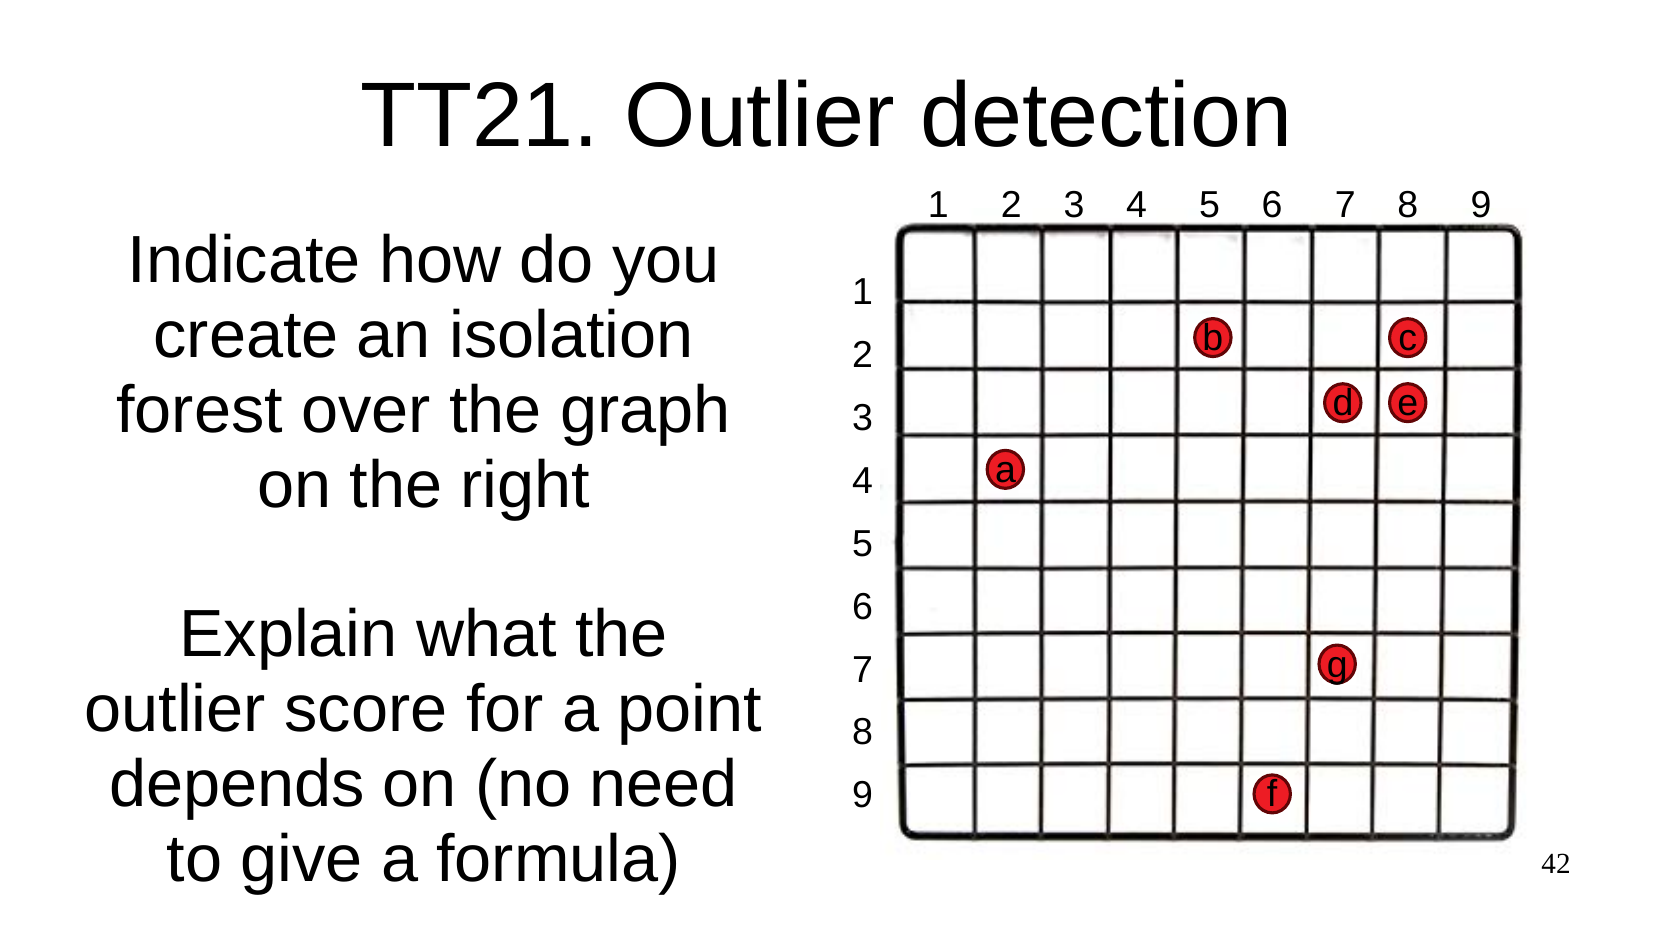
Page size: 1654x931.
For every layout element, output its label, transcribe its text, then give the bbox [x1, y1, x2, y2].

text_box f [1254, 774, 1291, 813]
text_box b [1194, 318, 1232, 357]
text_box g [1318, 645, 1356, 683]
text_box d [1324, 383, 1361, 422]
title TT21. Outlier detection [82, 37, 1571, 193]
text_box a [987, 450, 1024, 489]
text_box c [1389, 318, 1426, 357]
text_box 1 2 3 4 5 6 7 8 9 [913, 175, 1536, 275]
picture [880, 208, 1538, 860]
text_box e [1389, 383, 1426, 422]
subtitle Indicate how do you create an isolation forest over the graph on the right Explain what the outlier score for a point depends on (no need to give a formula) [82, 184, 766, 931]
text_box g [1331, 659, 1341, 675]
text_box 1 2 3 4 5 6 7 8 9 [837, 241, 902, 840]
